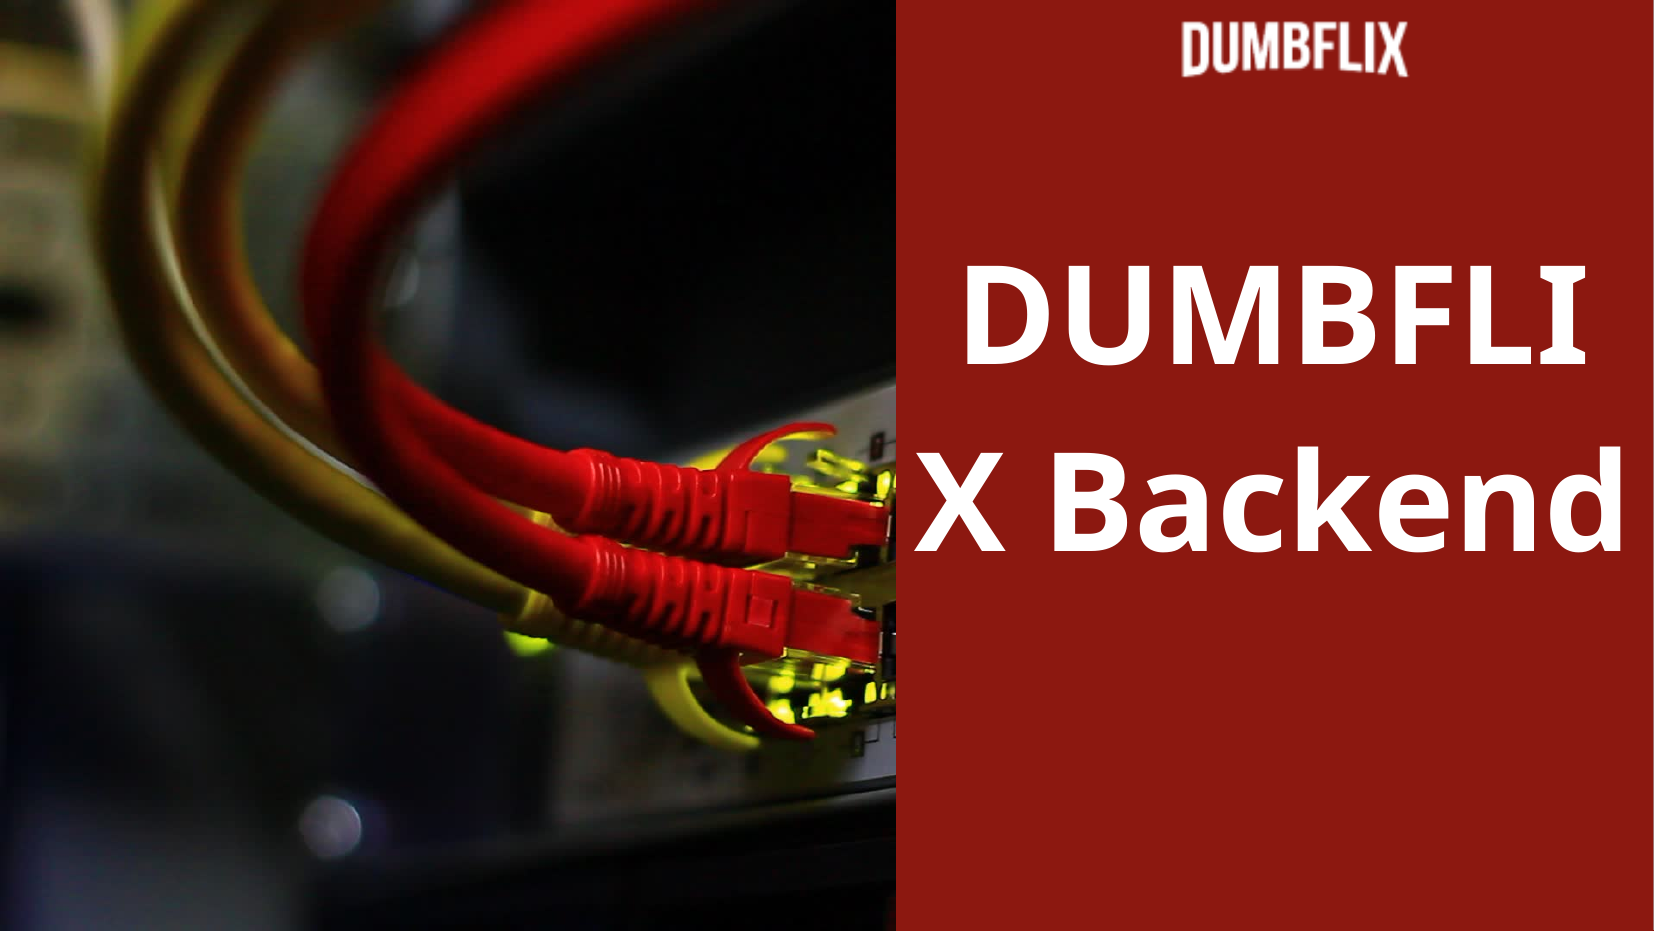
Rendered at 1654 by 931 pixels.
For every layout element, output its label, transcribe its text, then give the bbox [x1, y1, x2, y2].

text_box DUMBFLIX Backend [896, 210, 1651, 831]
text_box [896, 0, 1654, 931]
picture [0, 0, 896, 931]
picture [1176, 15, 1416, 90]
